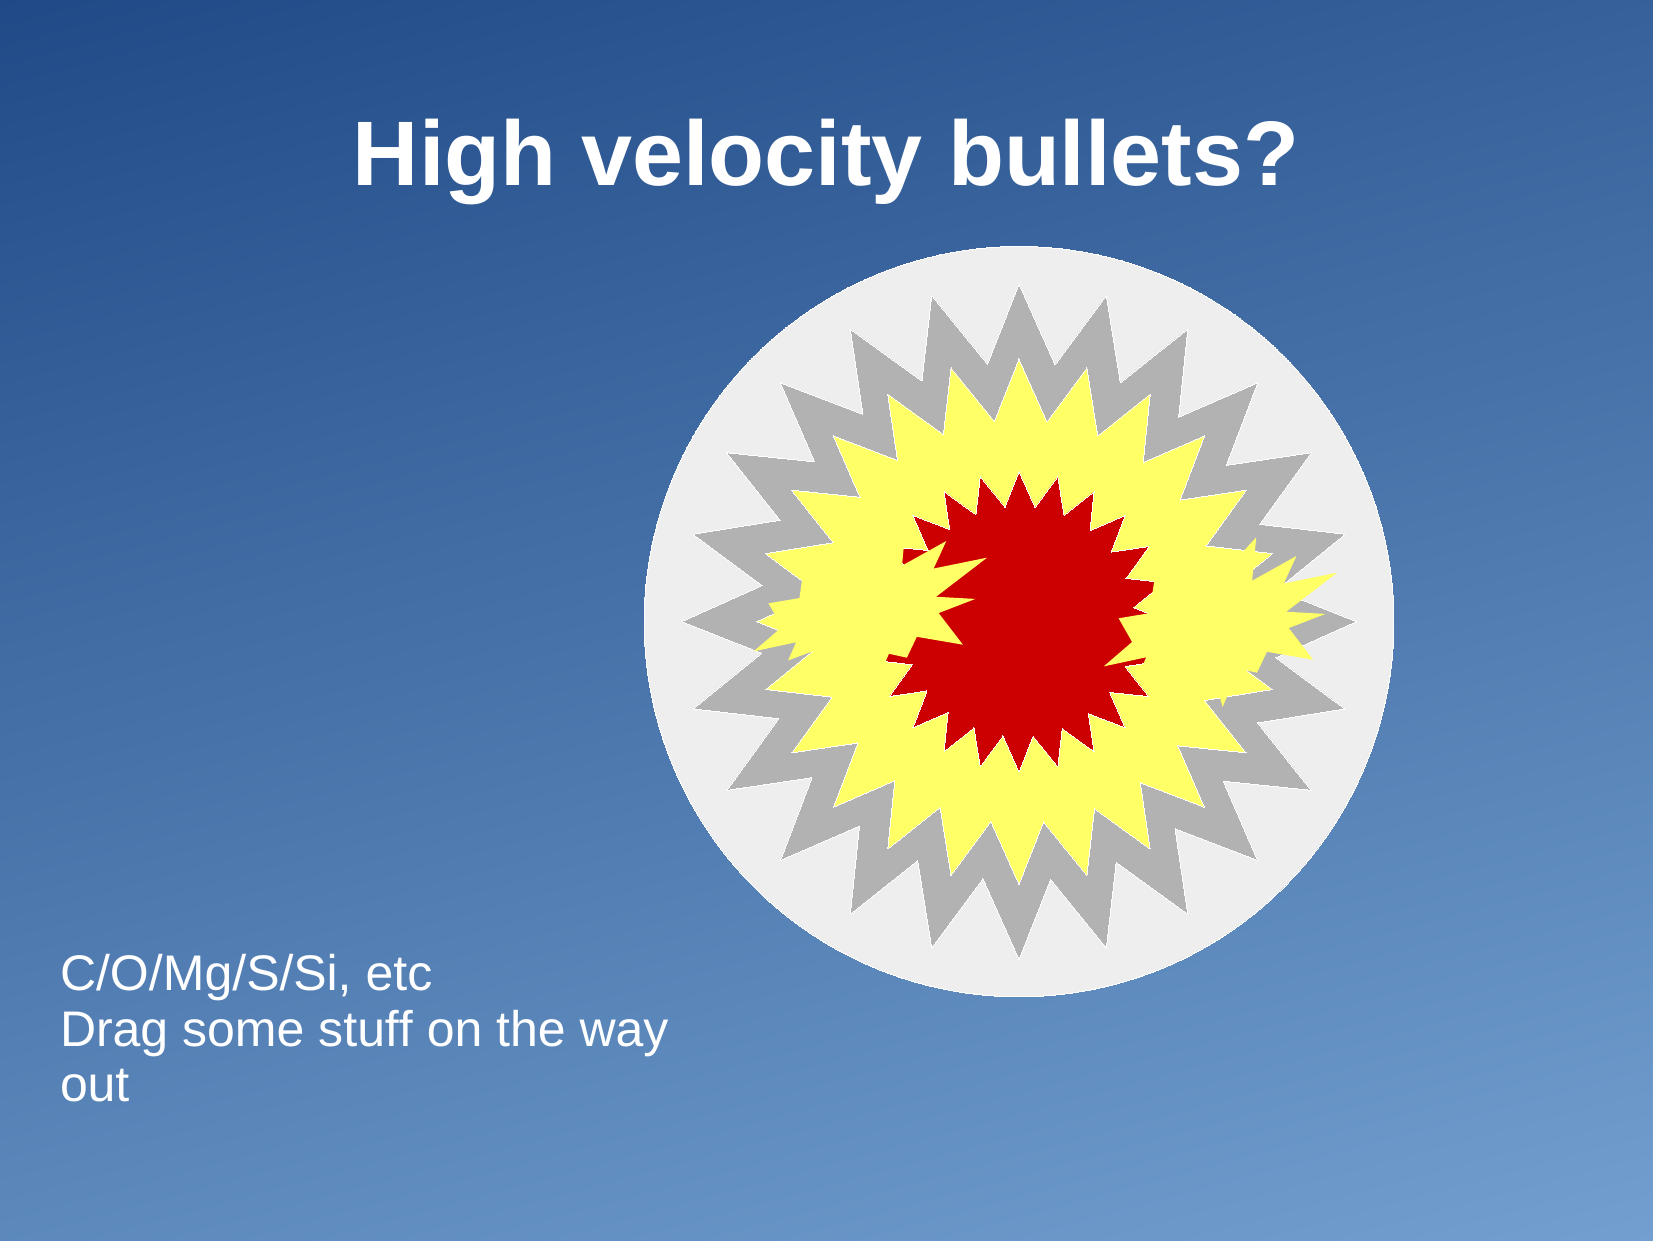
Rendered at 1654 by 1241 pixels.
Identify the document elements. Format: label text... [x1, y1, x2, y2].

text_box [644, 257, 1394, 997]
text_box C/O/Mg/S/Si, etc Drag some stuff on the way out [60, 945, 706, 1113]
title High velocity bullets? [82, 49, 1571, 257]
